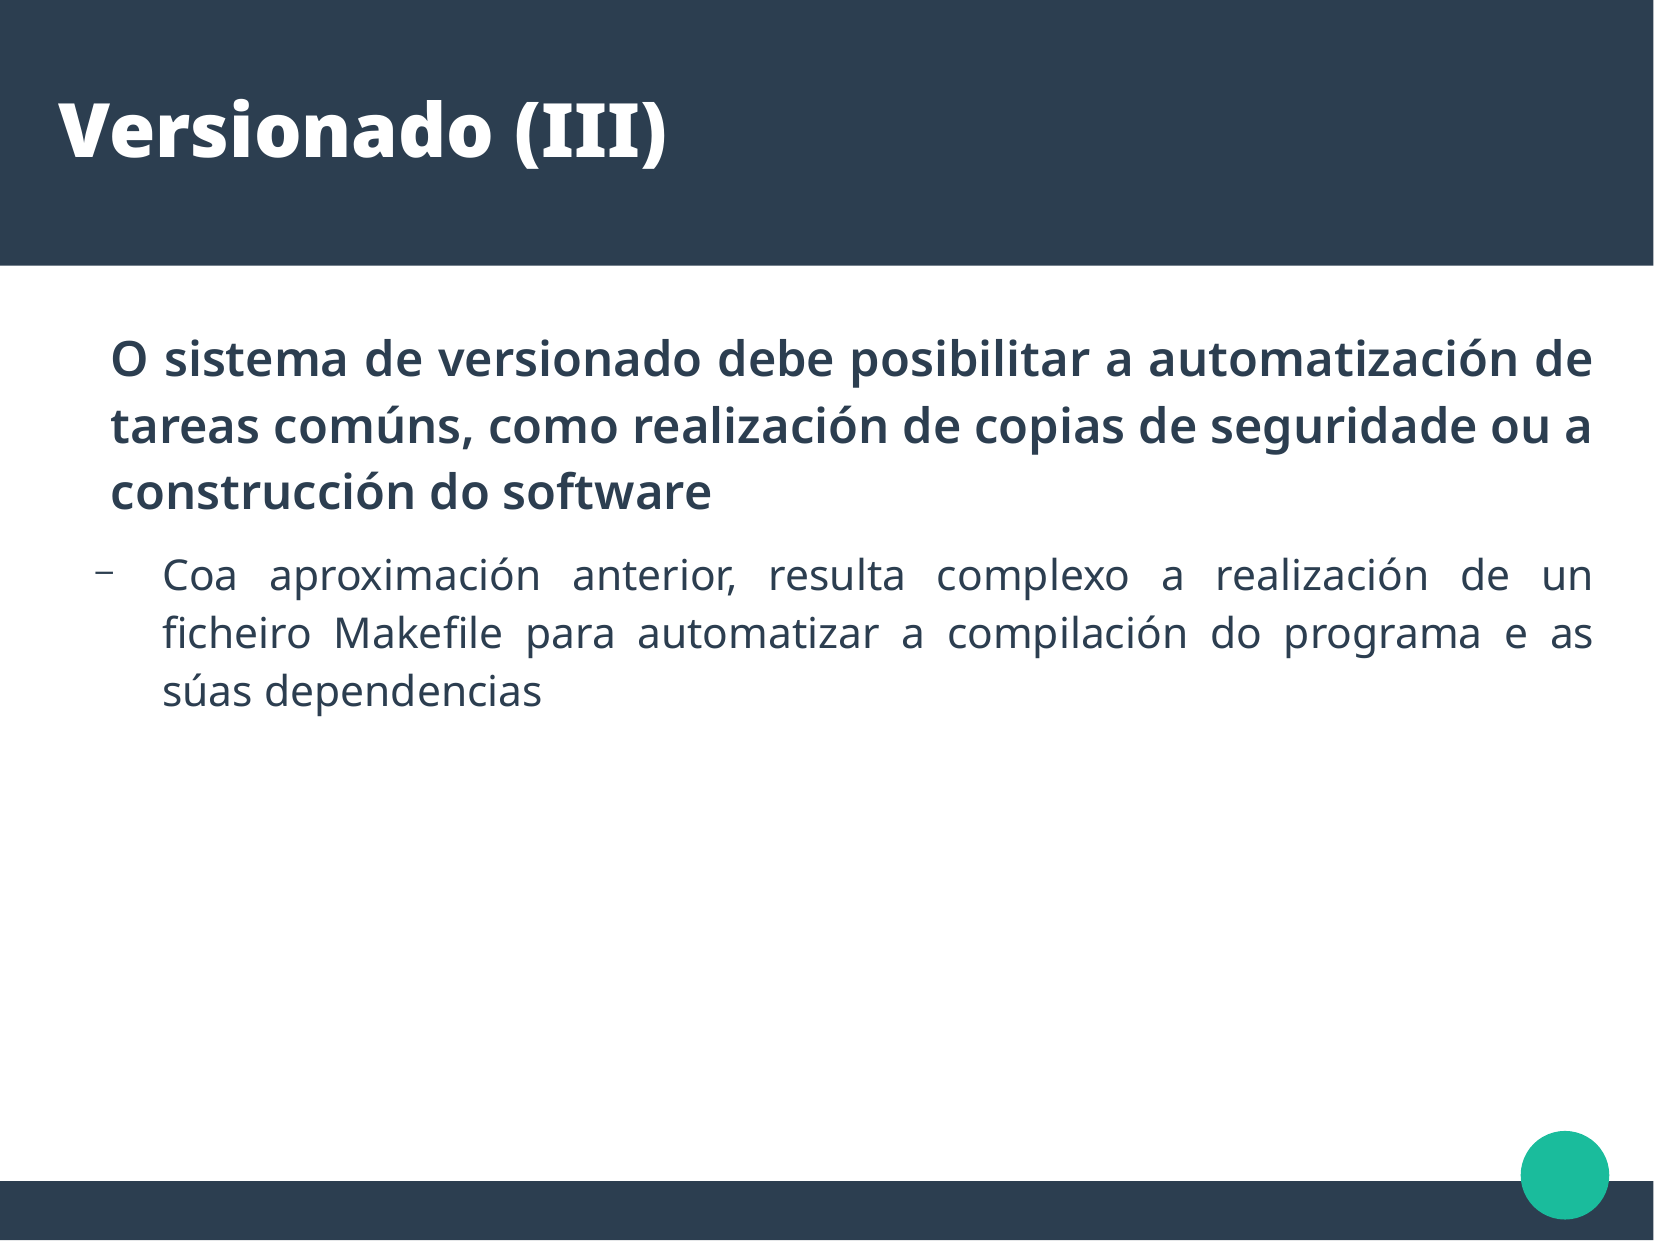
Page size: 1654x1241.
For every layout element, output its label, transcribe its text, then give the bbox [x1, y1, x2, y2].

title Versionado (III) [59, 49, 1595, 207]
list O sistema de versionado debe posibilitar a automatización de tareas comúns, como realización de copias de seguridade ou a construcción do software Coa aproximación anterior, resulta complexo a realización de un ficheiro Makefile para automatizar a compilación do programa e as súas dependencias [59, 324, 1595, 720]
